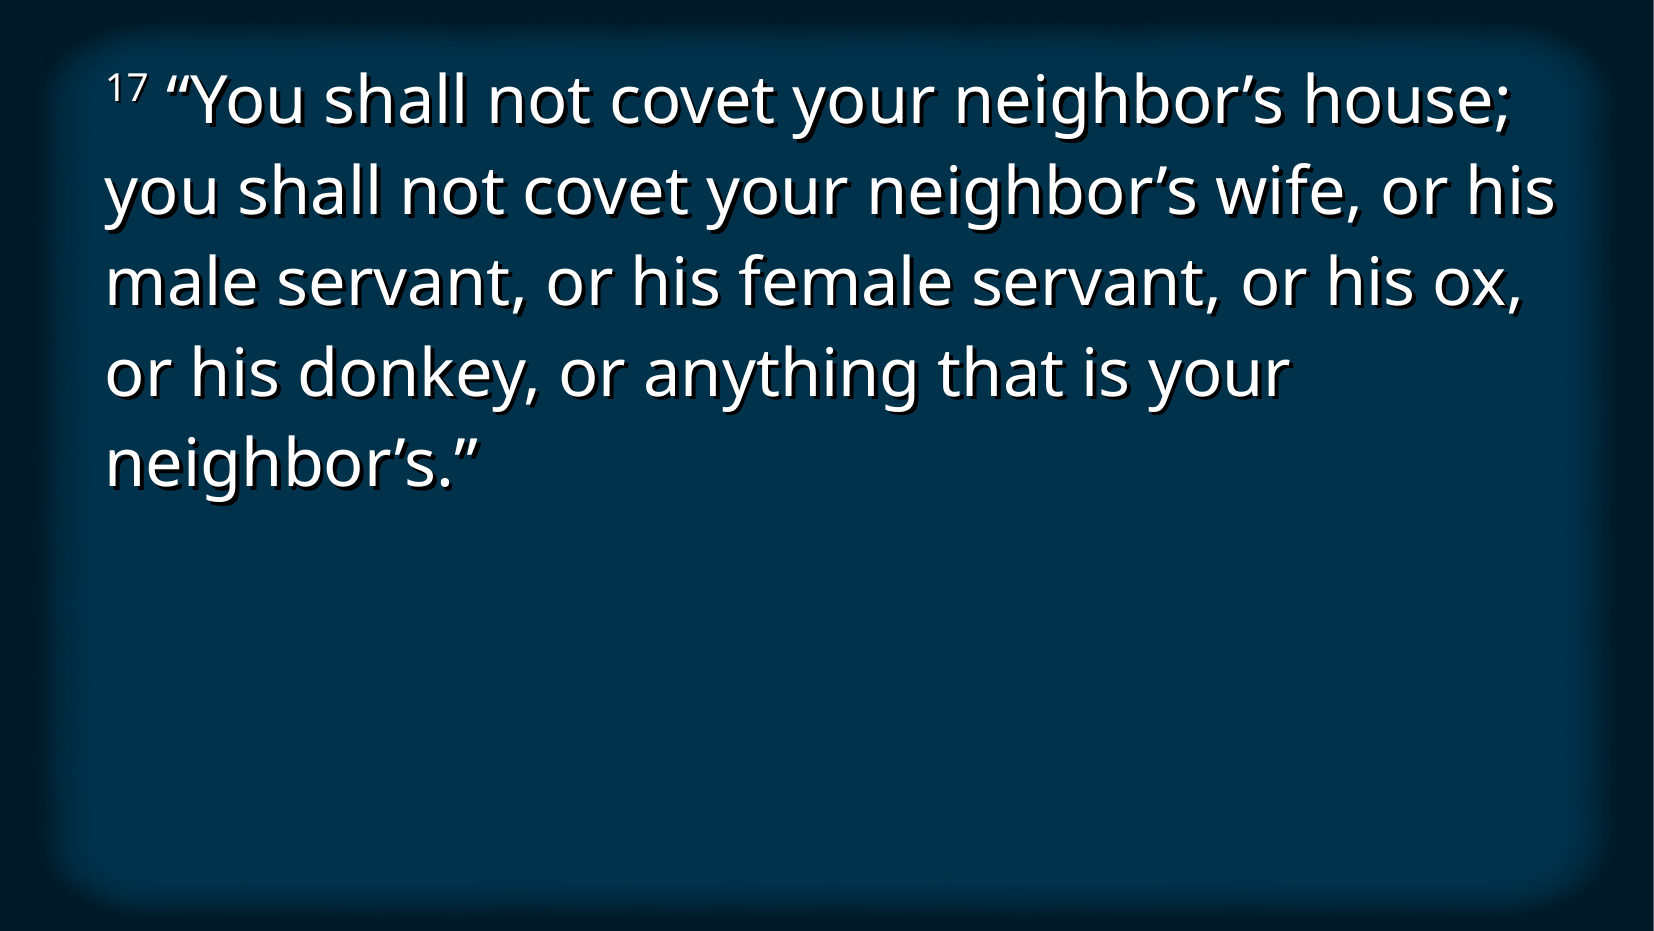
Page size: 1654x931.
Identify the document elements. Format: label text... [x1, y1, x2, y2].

picture [0, 0, 1654, 931]
text_box 17 “You shall not covet your neighbor’s house; you shall not covet your neighbor’s wife, or his male servant, or his female servant, or his ox, or his donkey, or anything that is your neighbor’s.” [90, 45, 1591, 504]
